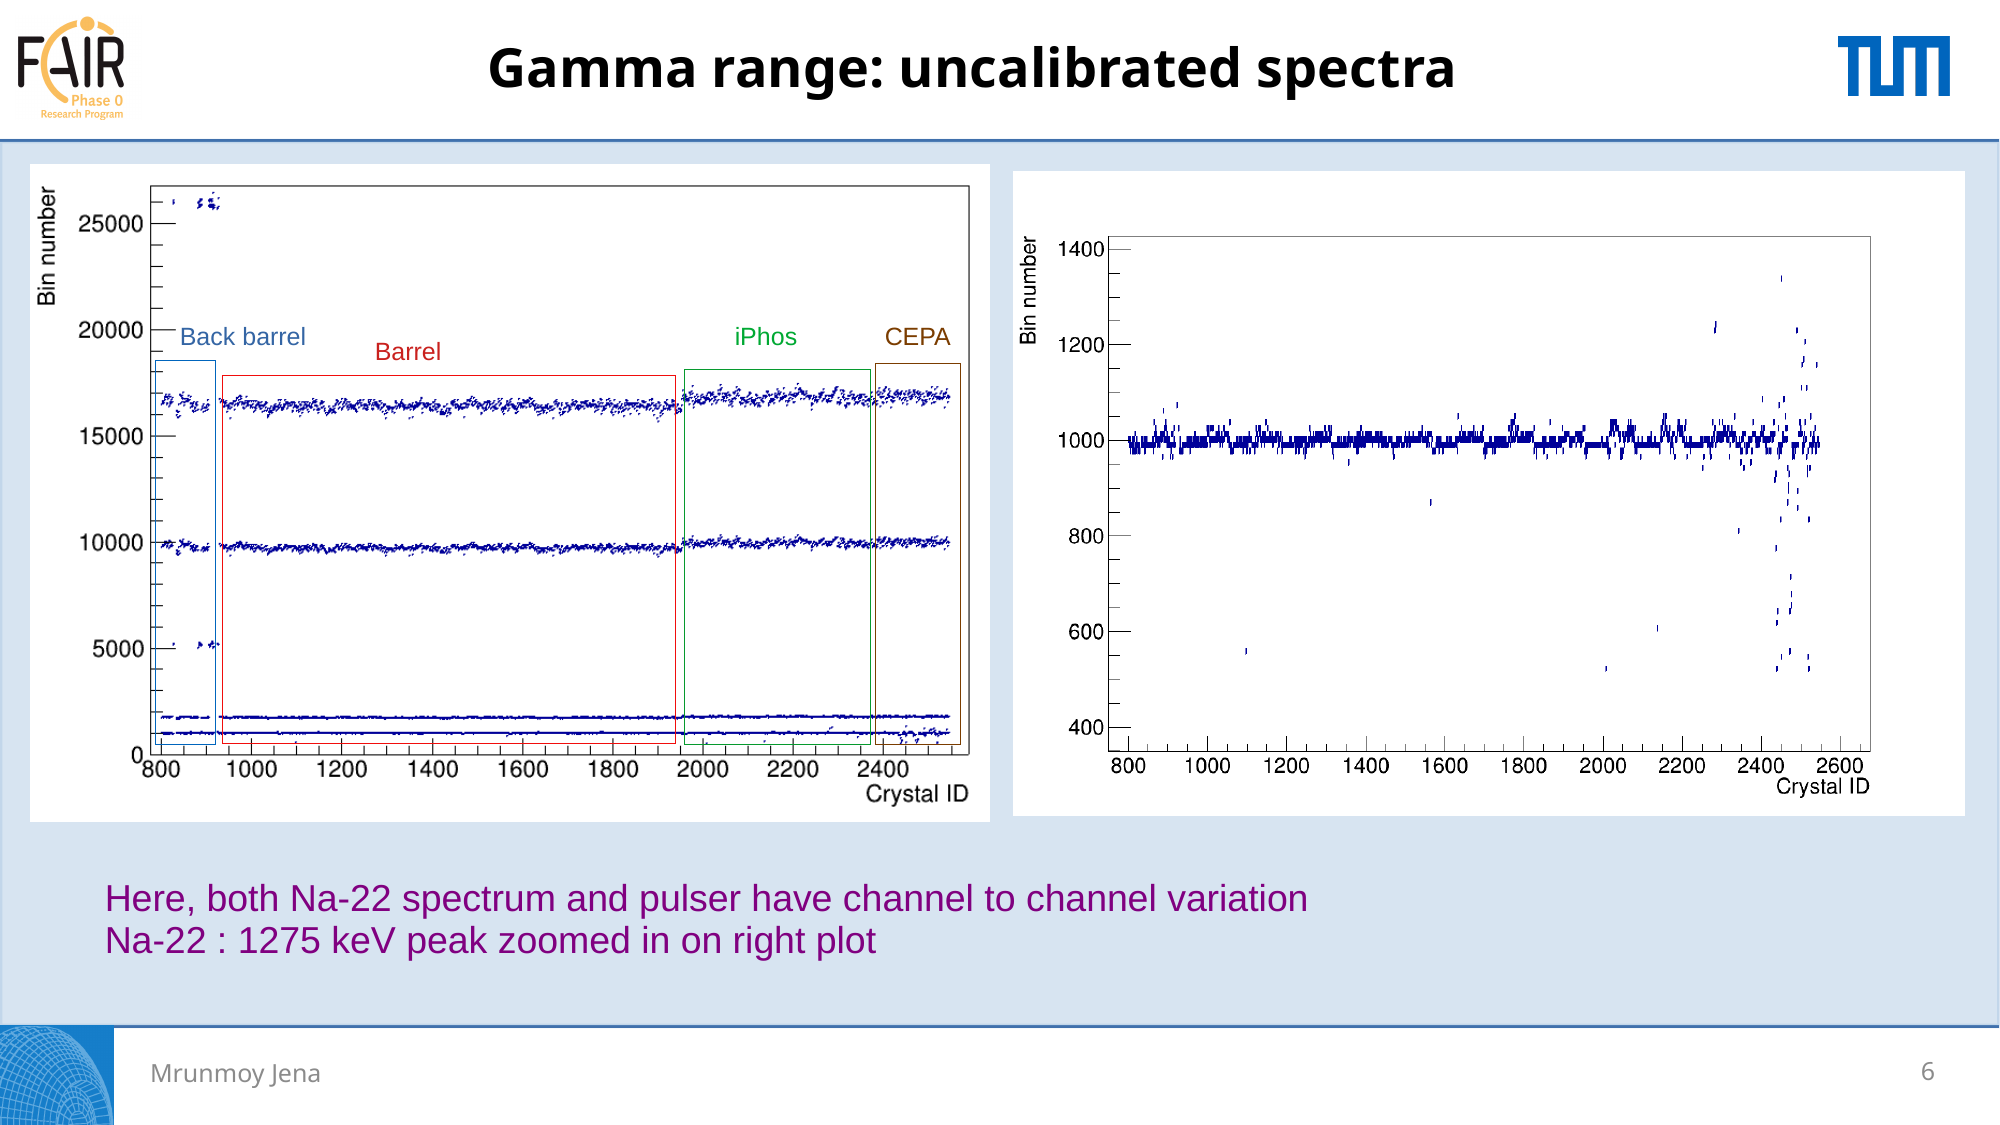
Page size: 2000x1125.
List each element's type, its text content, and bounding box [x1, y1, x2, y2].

text_box [463, 108, 1432, 391]
picture [15, 15, 142, 120]
picture [0, 1025, 114, 1125]
text_box Back barrel [165, 314, 331, 386]
text_box CEPA [870, 314, 976, 358]
picture [30, 164, 990, 823]
text_box iPhos [720, 314, 856, 358]
text_box Here, both Na-22 spectrum and pulser have channel to channel variation Na-22 : 1275 keV peak zoomed in on right plot [90, 869, 1741, 969]
text_box Barrel [360, 329, 571, 373]
title Gamma range: uncalibrated spectra [137, 32, 1808, 108]
picture [1013, 171, 1965, 816]
picture [1838, 36, 1950, 96]
